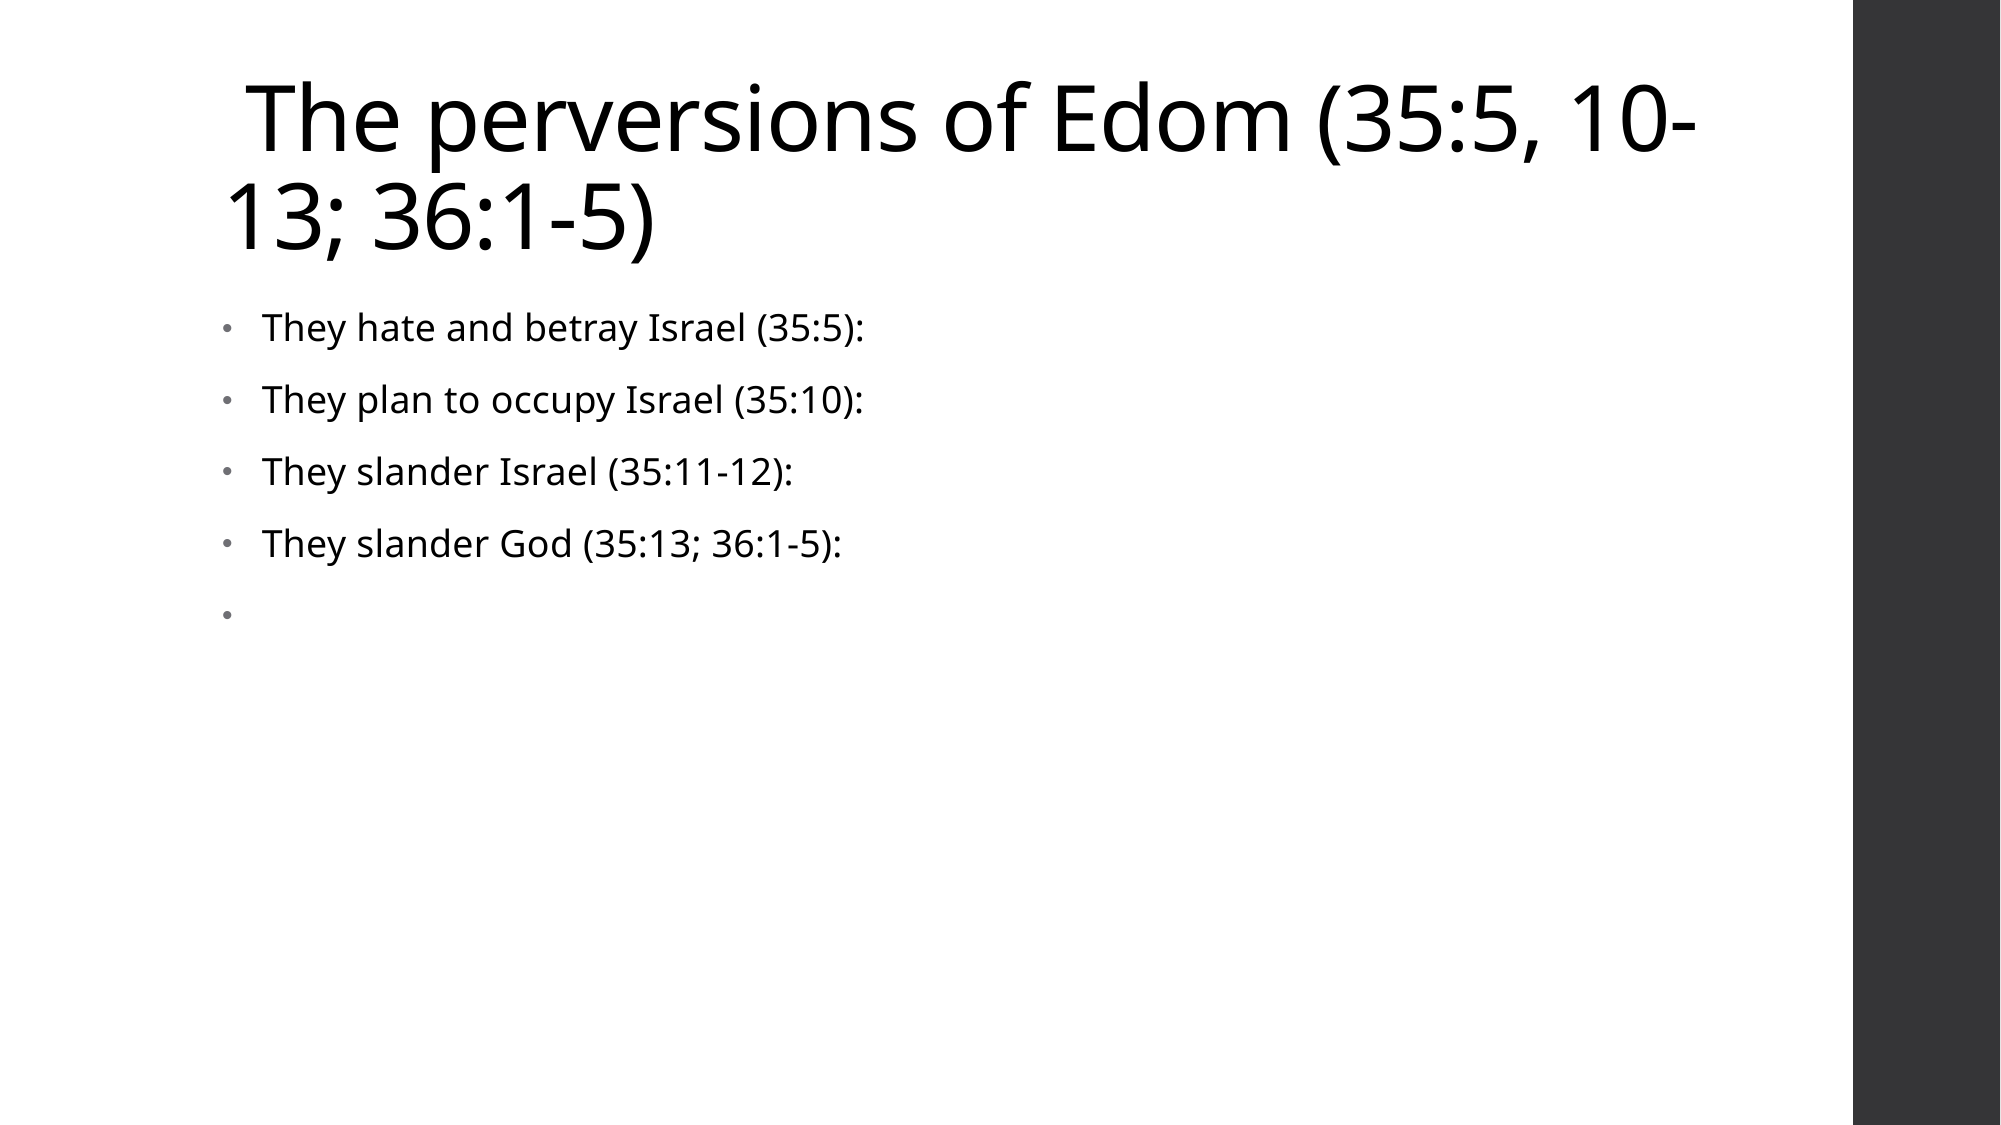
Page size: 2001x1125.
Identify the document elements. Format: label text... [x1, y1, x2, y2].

title The perversions of Edom (35:5, 10-13; 36:1-5) [206, 60, 1797, 278]
list They hate and betray Israel (35:5): They plan to occupy Israel (35:10): They slander Israel (35:11-12): They slander God (35:13; 36:1-5): [206, 299, 1617, 1014]
